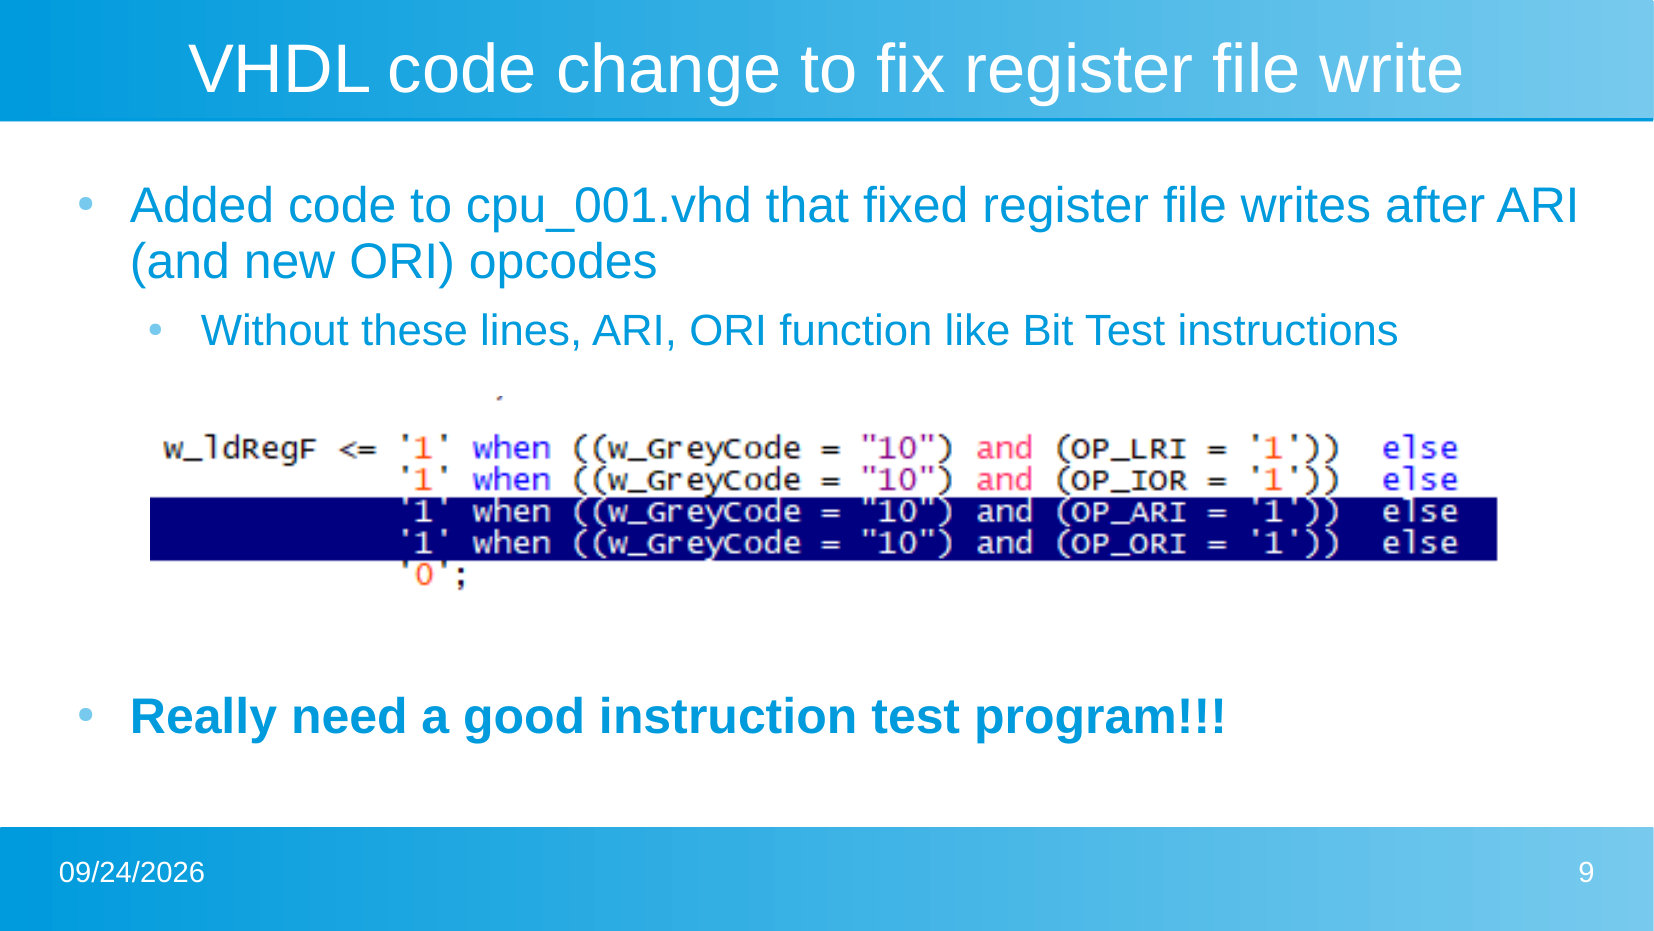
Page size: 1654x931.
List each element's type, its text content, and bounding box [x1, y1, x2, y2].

list Added code to cpu_001.vhd that fixed register file writes after ARI (and new ORI) opcodes Without these lines, ARI, ORI function like Bit Test instructions Really need a good instruction test program!!! [59, 177, 1595, 397]
picture [150, 396, 1551, 610]
title VHDL code change to fix register file write [59, 29, 1595, 108]
